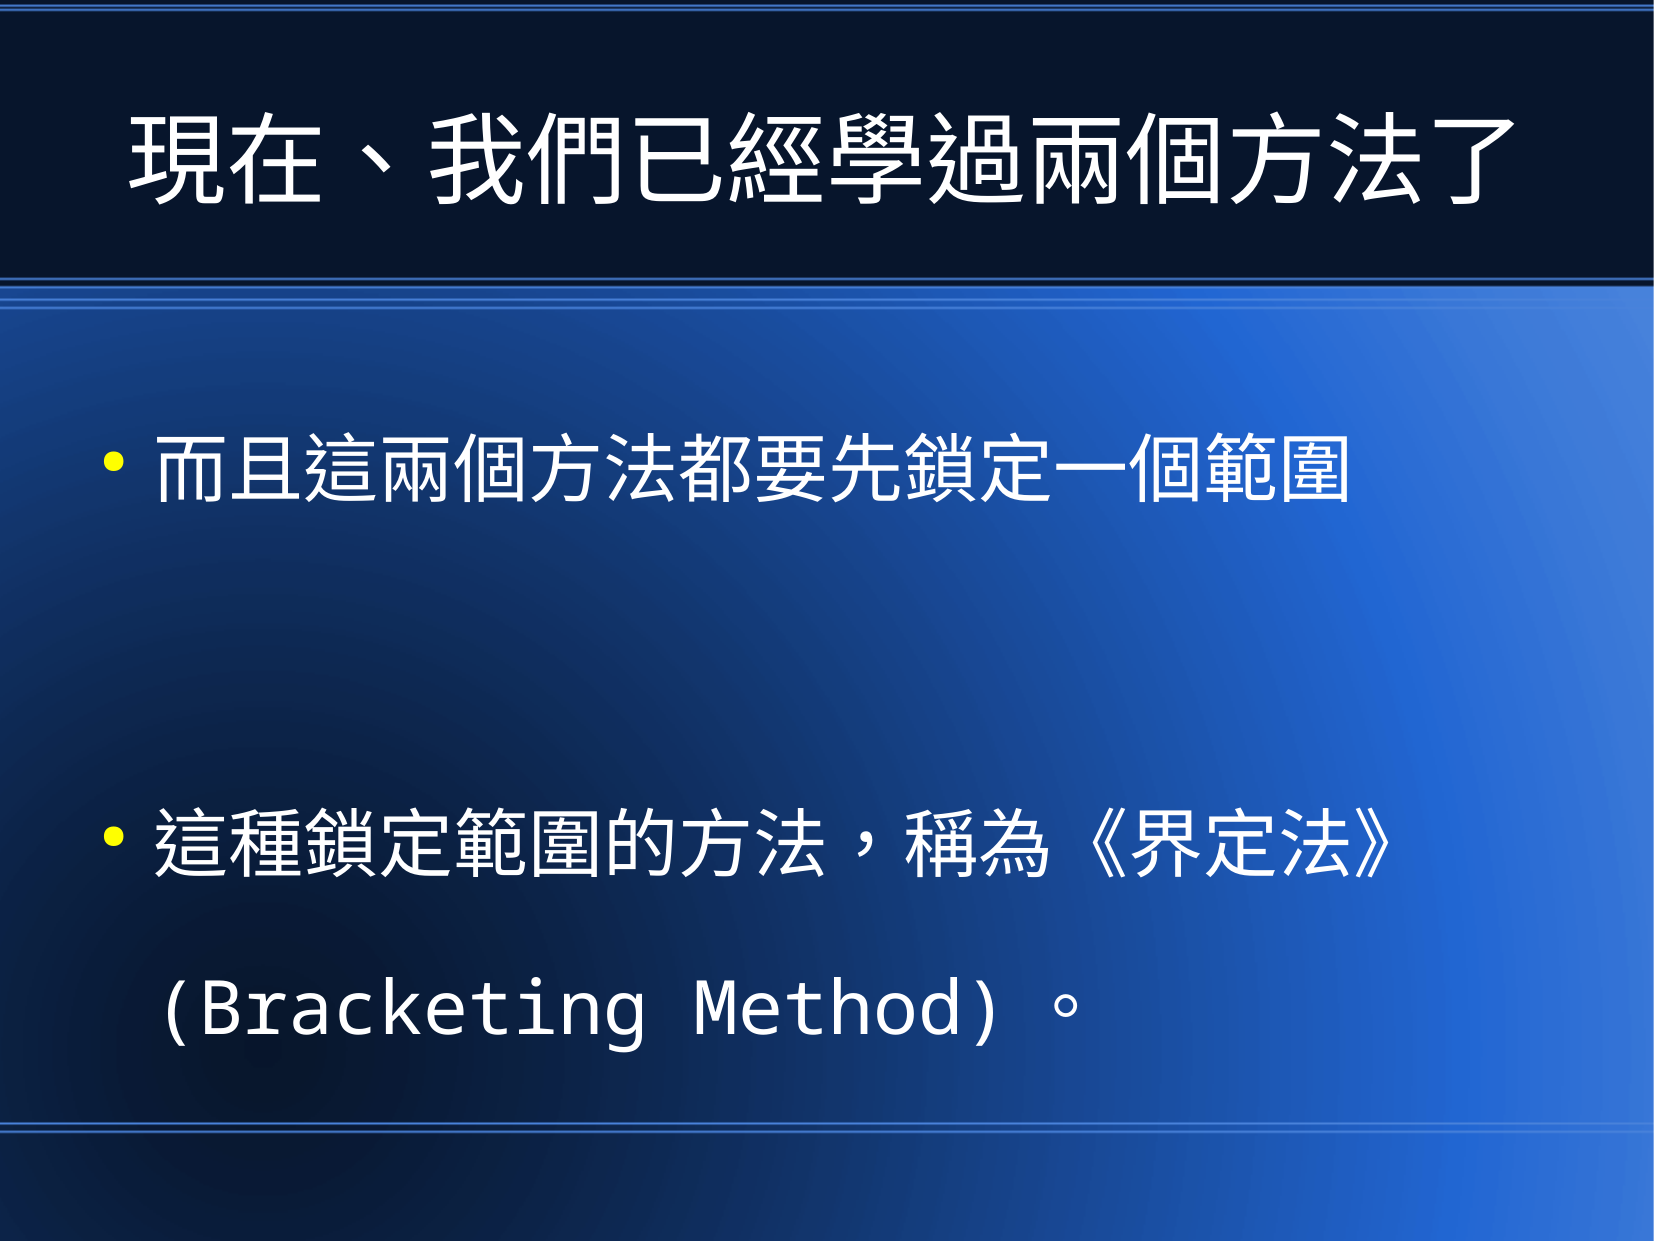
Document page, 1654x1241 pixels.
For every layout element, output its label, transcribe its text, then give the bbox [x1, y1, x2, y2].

title 現在、我們已經學過兩個方法了 [82, 49, 1571, 257]
picture [0, 0, 1654, 1241]
list 而且這兩個方法都要先鎖定一個範圍 這種鎖定範圍的方法，稱為《界定法》(Bracketing Method)。 [82, 355, 1571, 1241]
